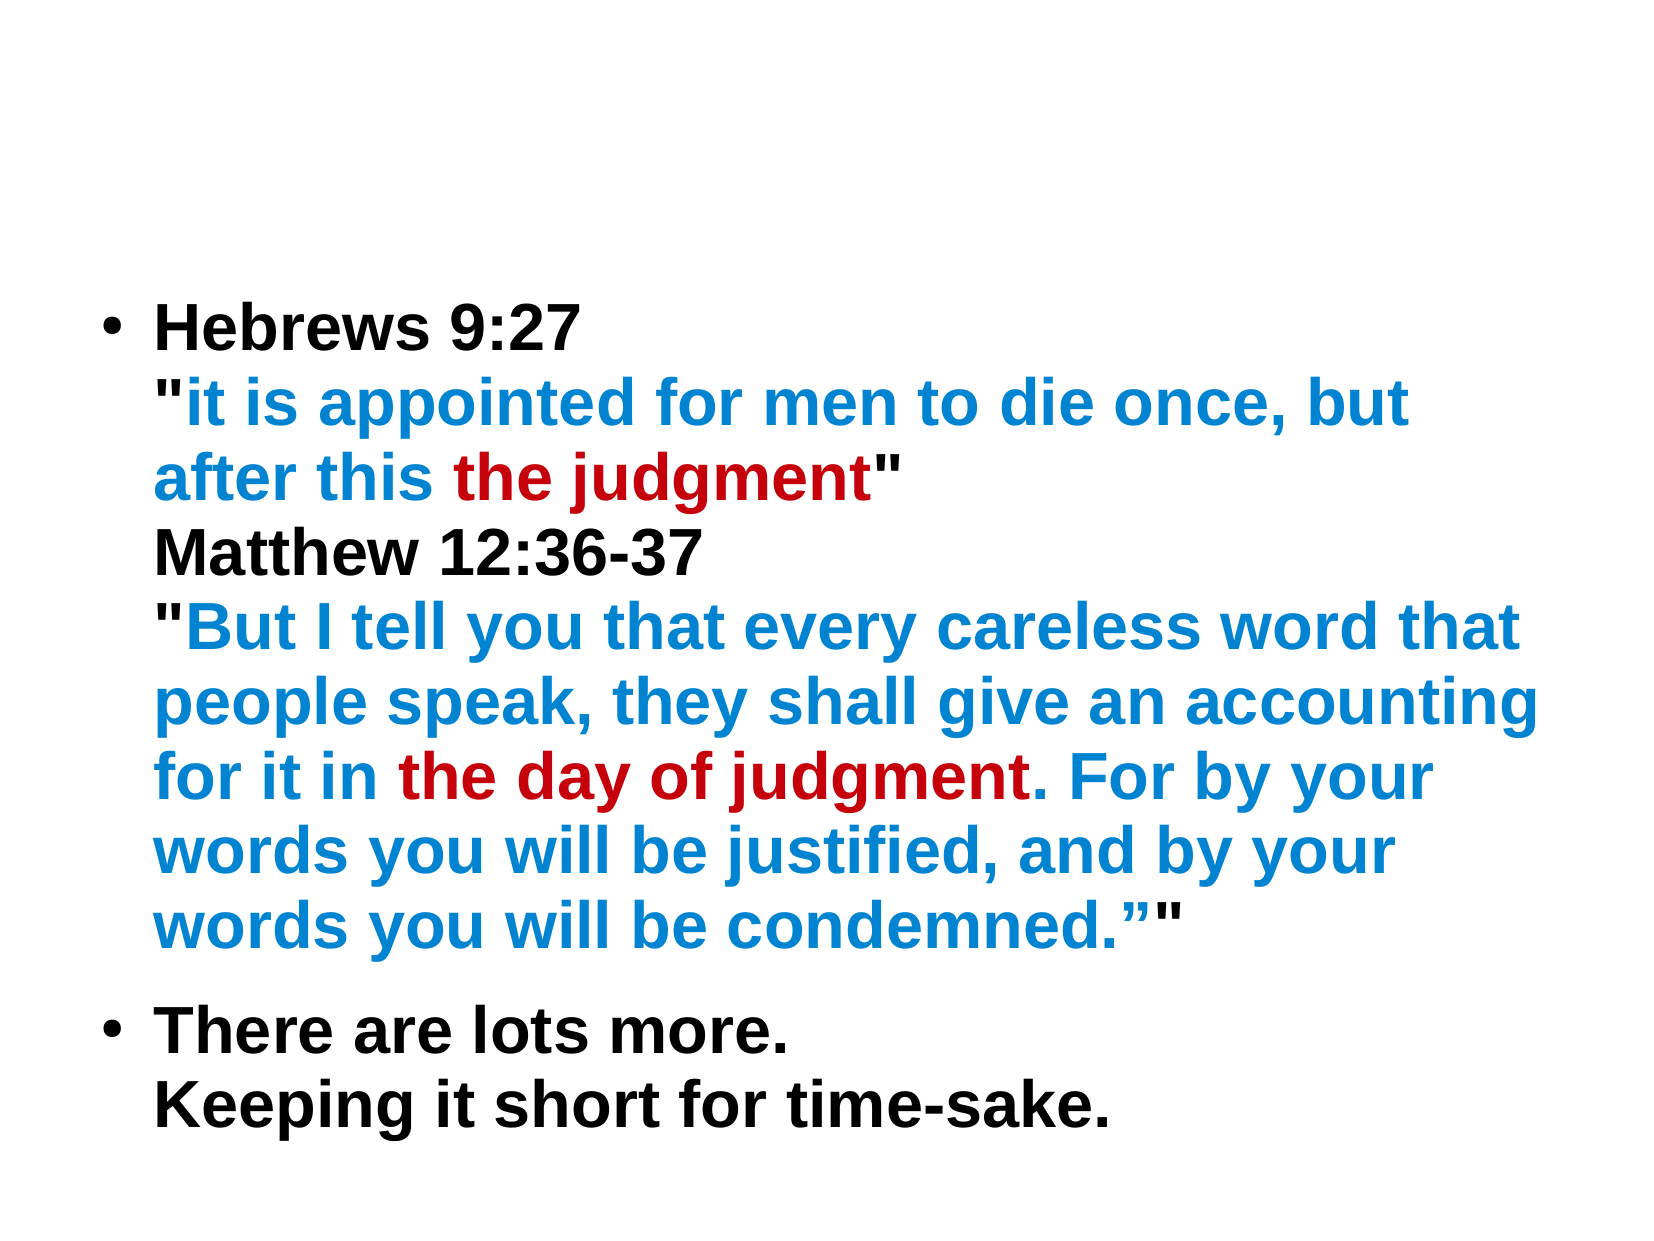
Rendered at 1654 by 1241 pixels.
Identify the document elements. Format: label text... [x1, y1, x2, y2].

list Hebrews 9:27 "it is appointed for men to die once, but after this the judgment" Matthew 12:36-37 "But I tell you that every careless word that people speak, they shall give an accounting for it in the day of judgment. For by your words you will be justified, and by your words you will be condemned.”" There are lots more. Keeping it short for time-sake. [82, 290, 1571, 1143]
